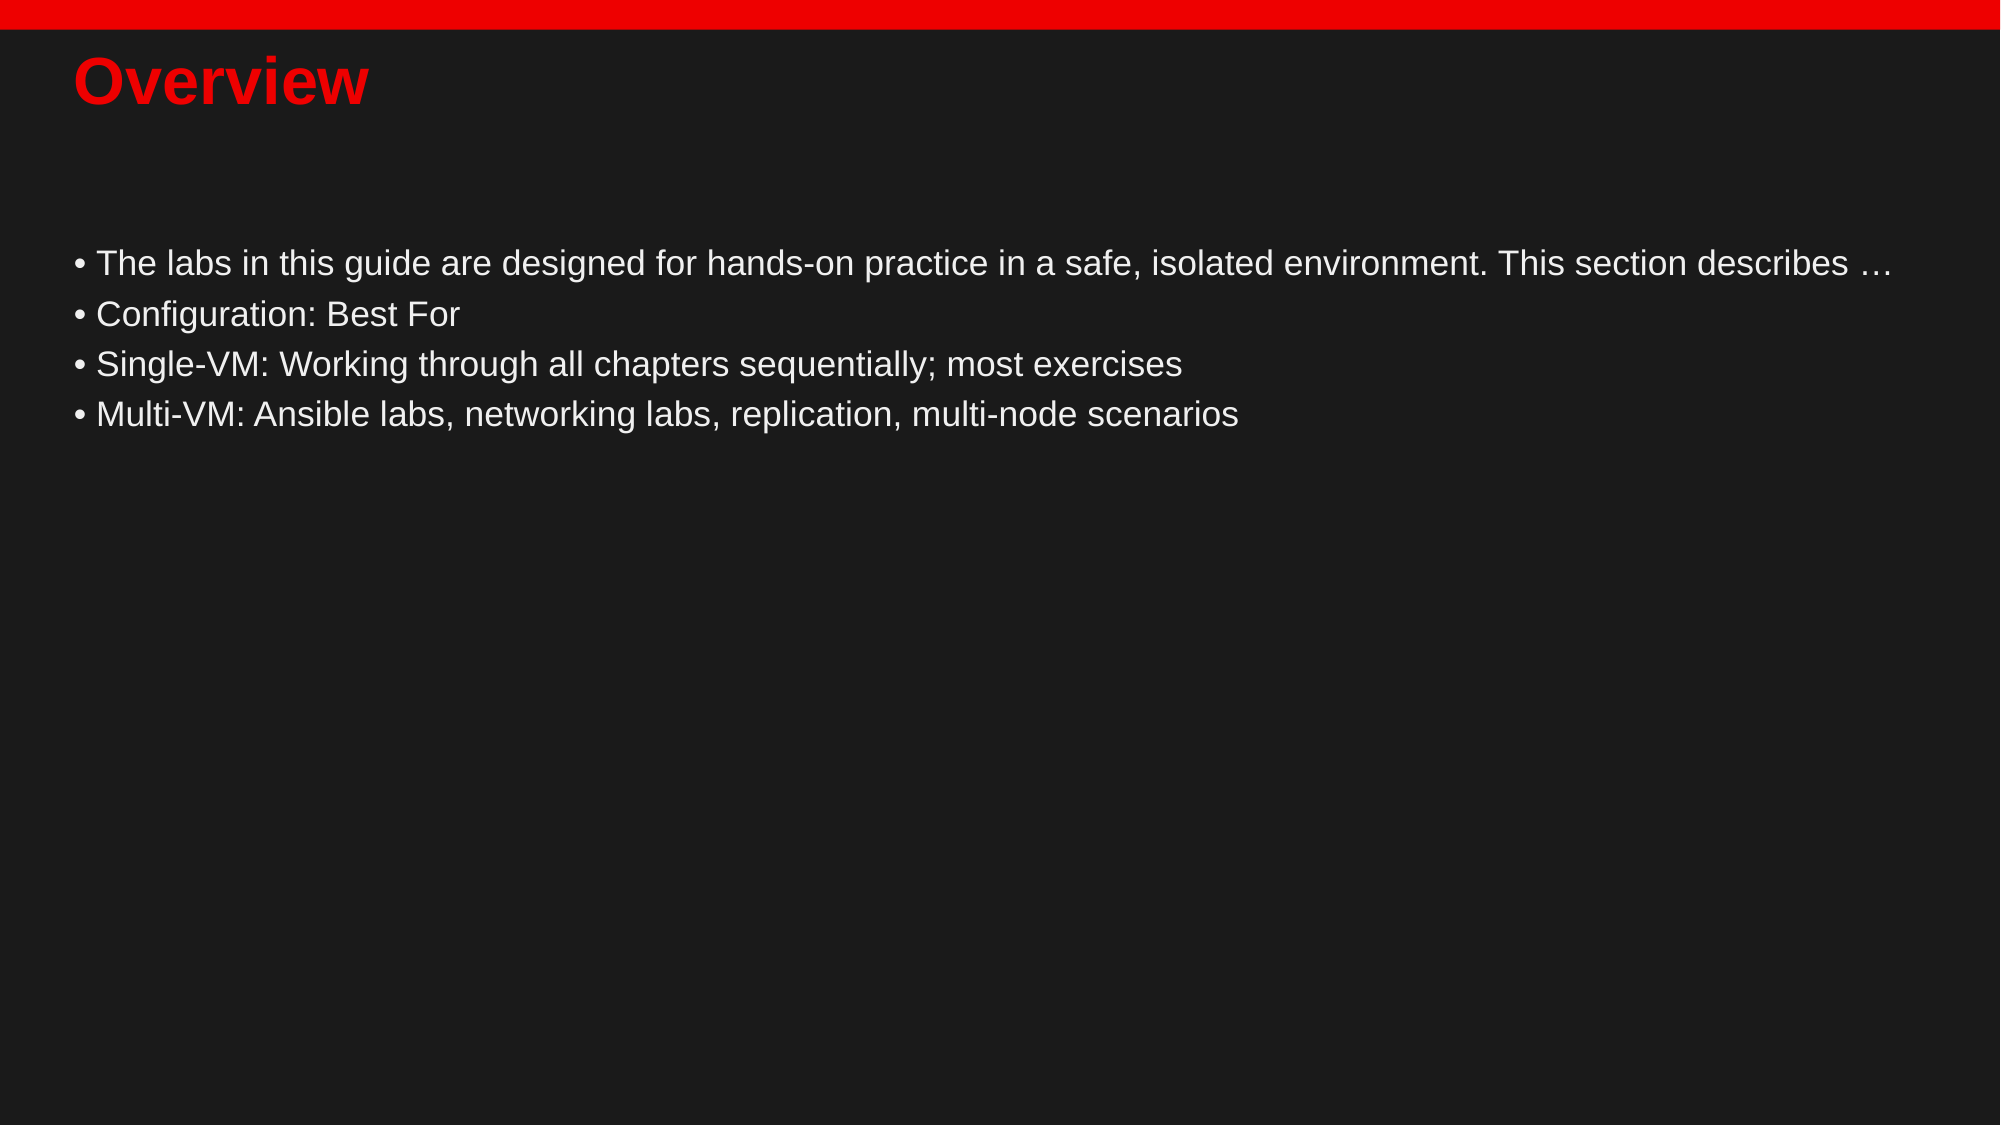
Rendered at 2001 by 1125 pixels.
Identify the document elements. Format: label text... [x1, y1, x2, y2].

text_box [0, 0, 2001, 30]
text_box Overview [59, 36, 1942, 208]
text_box • The labs in this guide are designed for hands-on practice in a safe, isolated environment. This section describes … • Configuration: Best For • Single-VM: Working through all chapters sequentially; most exercises • Multi-VM: Ansible labs, networking labs, replication, multi-node scenarios [59, 236, 1942, 1037]
